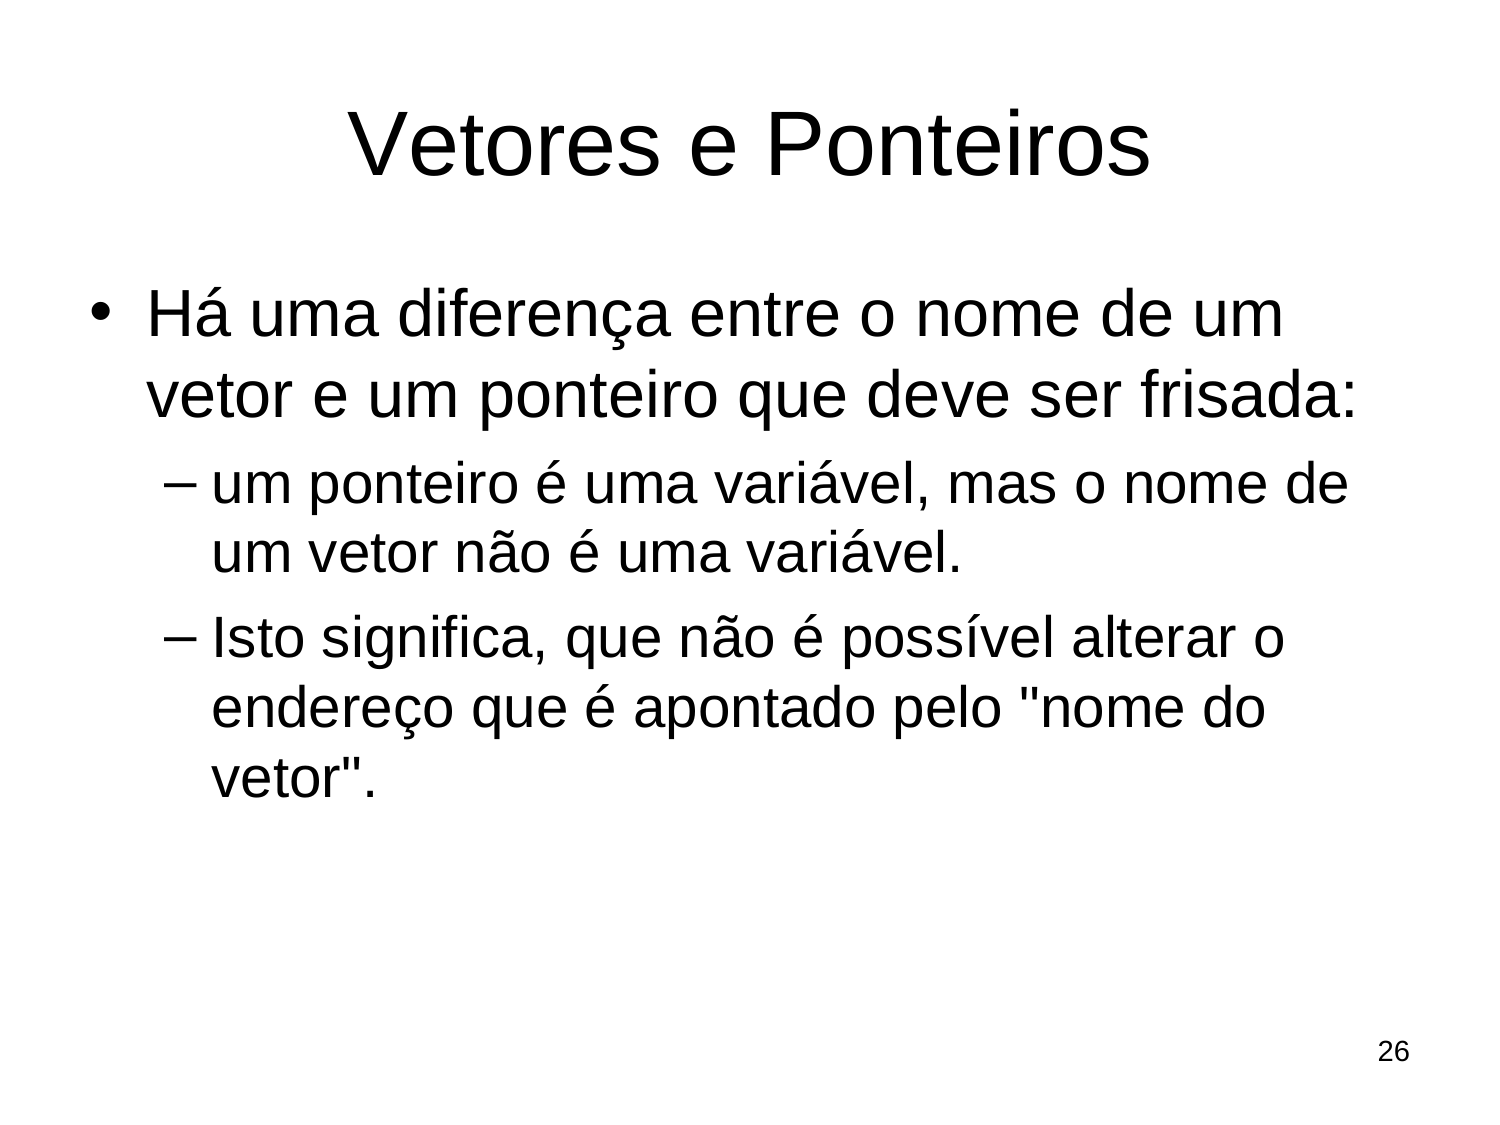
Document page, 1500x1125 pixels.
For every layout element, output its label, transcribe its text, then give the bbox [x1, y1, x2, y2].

title Vetores e Ponteiros [75, 45, 1426, 233]
list Há uma diferença entre o nome de um vetor e um ponteiro que deve ser frisada: um ponteiro é uma variável, mas o nome de um vetor não é uma variável. Isto significa, que não é possível alterar o endereço que é apontado pelo "nome do vetor". [75, 262, 1426, 1005]
